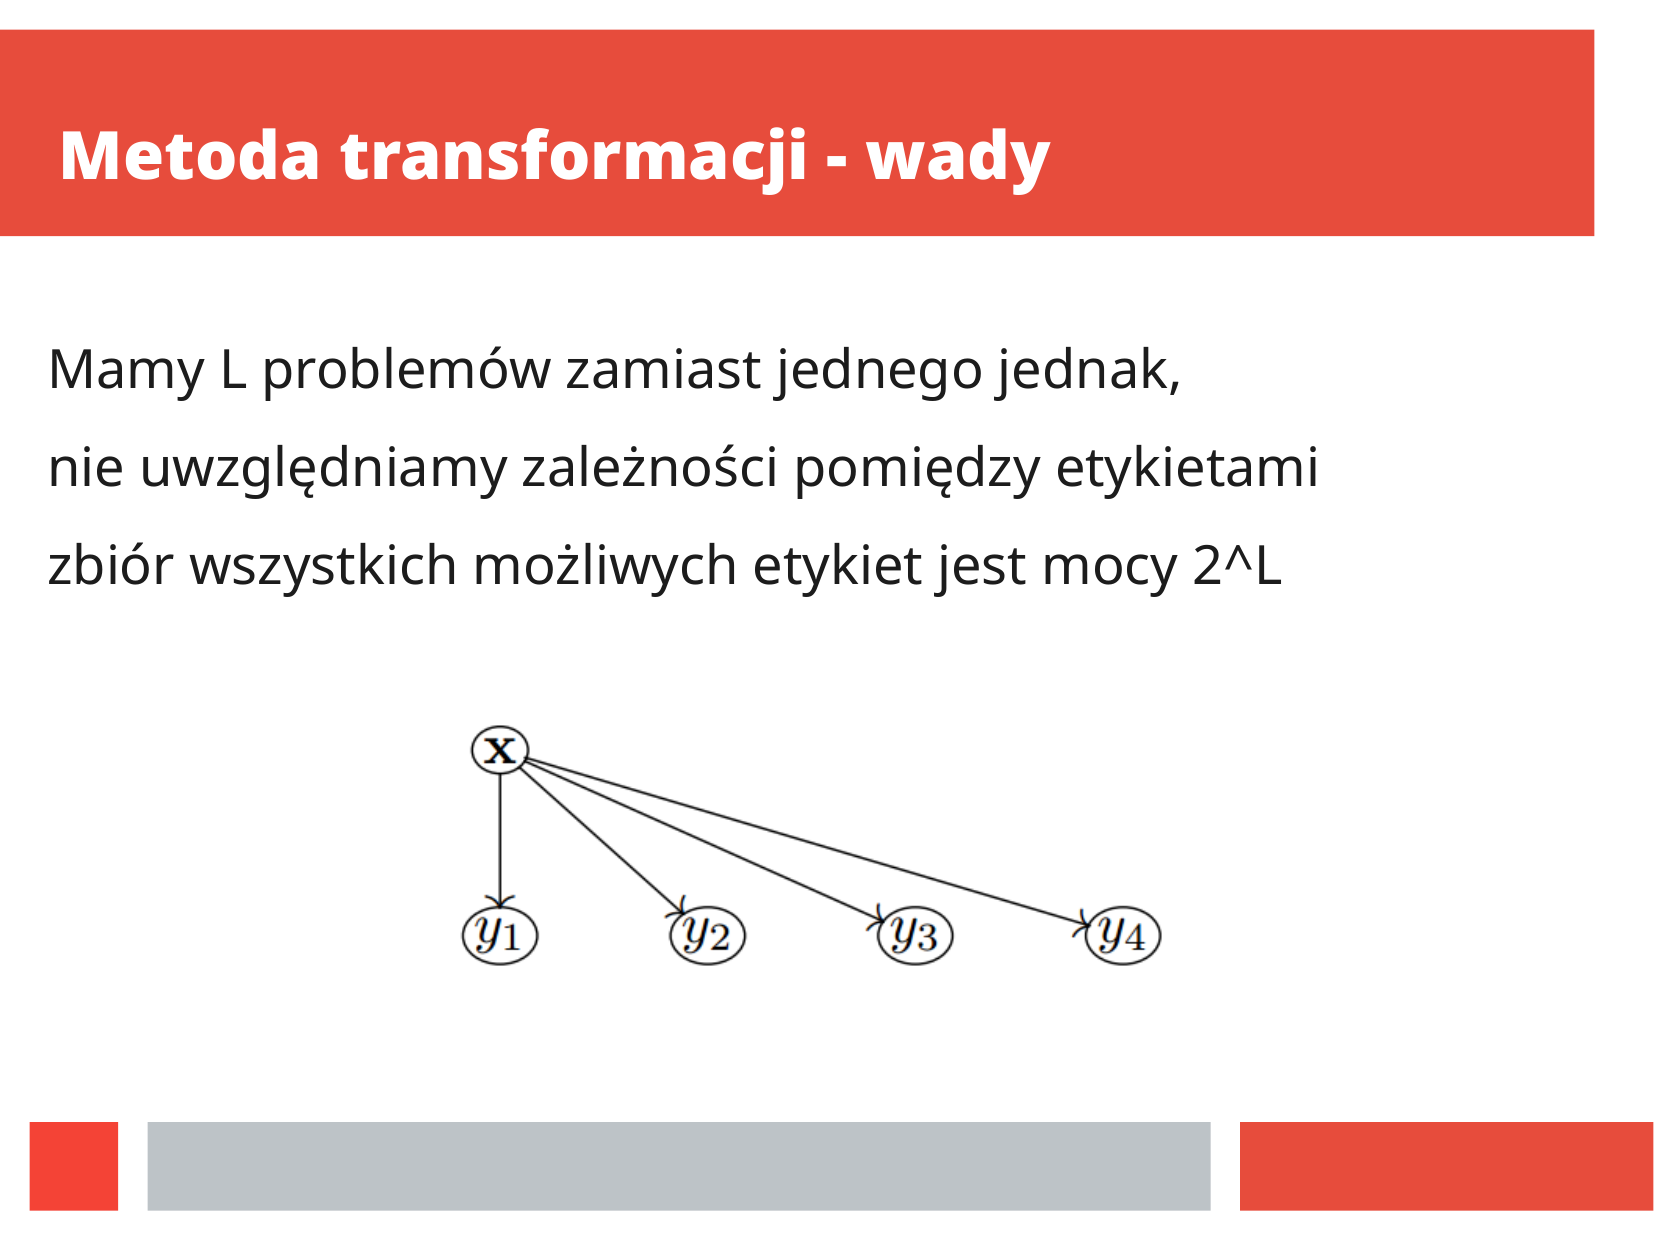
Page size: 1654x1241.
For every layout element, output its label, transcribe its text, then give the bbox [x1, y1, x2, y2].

list Mamy L problemów zamiast jednego jednak, nie uwzględniamy zależności pomiędzy etykietami zbiór wszystkich możliwych etykiet jest mocy 2^L [47, 330, 1583, 1158]
title Metoda transformacji - wady [59, 56, 1595, 200]
picture [364, 696, 1276, 1049]
